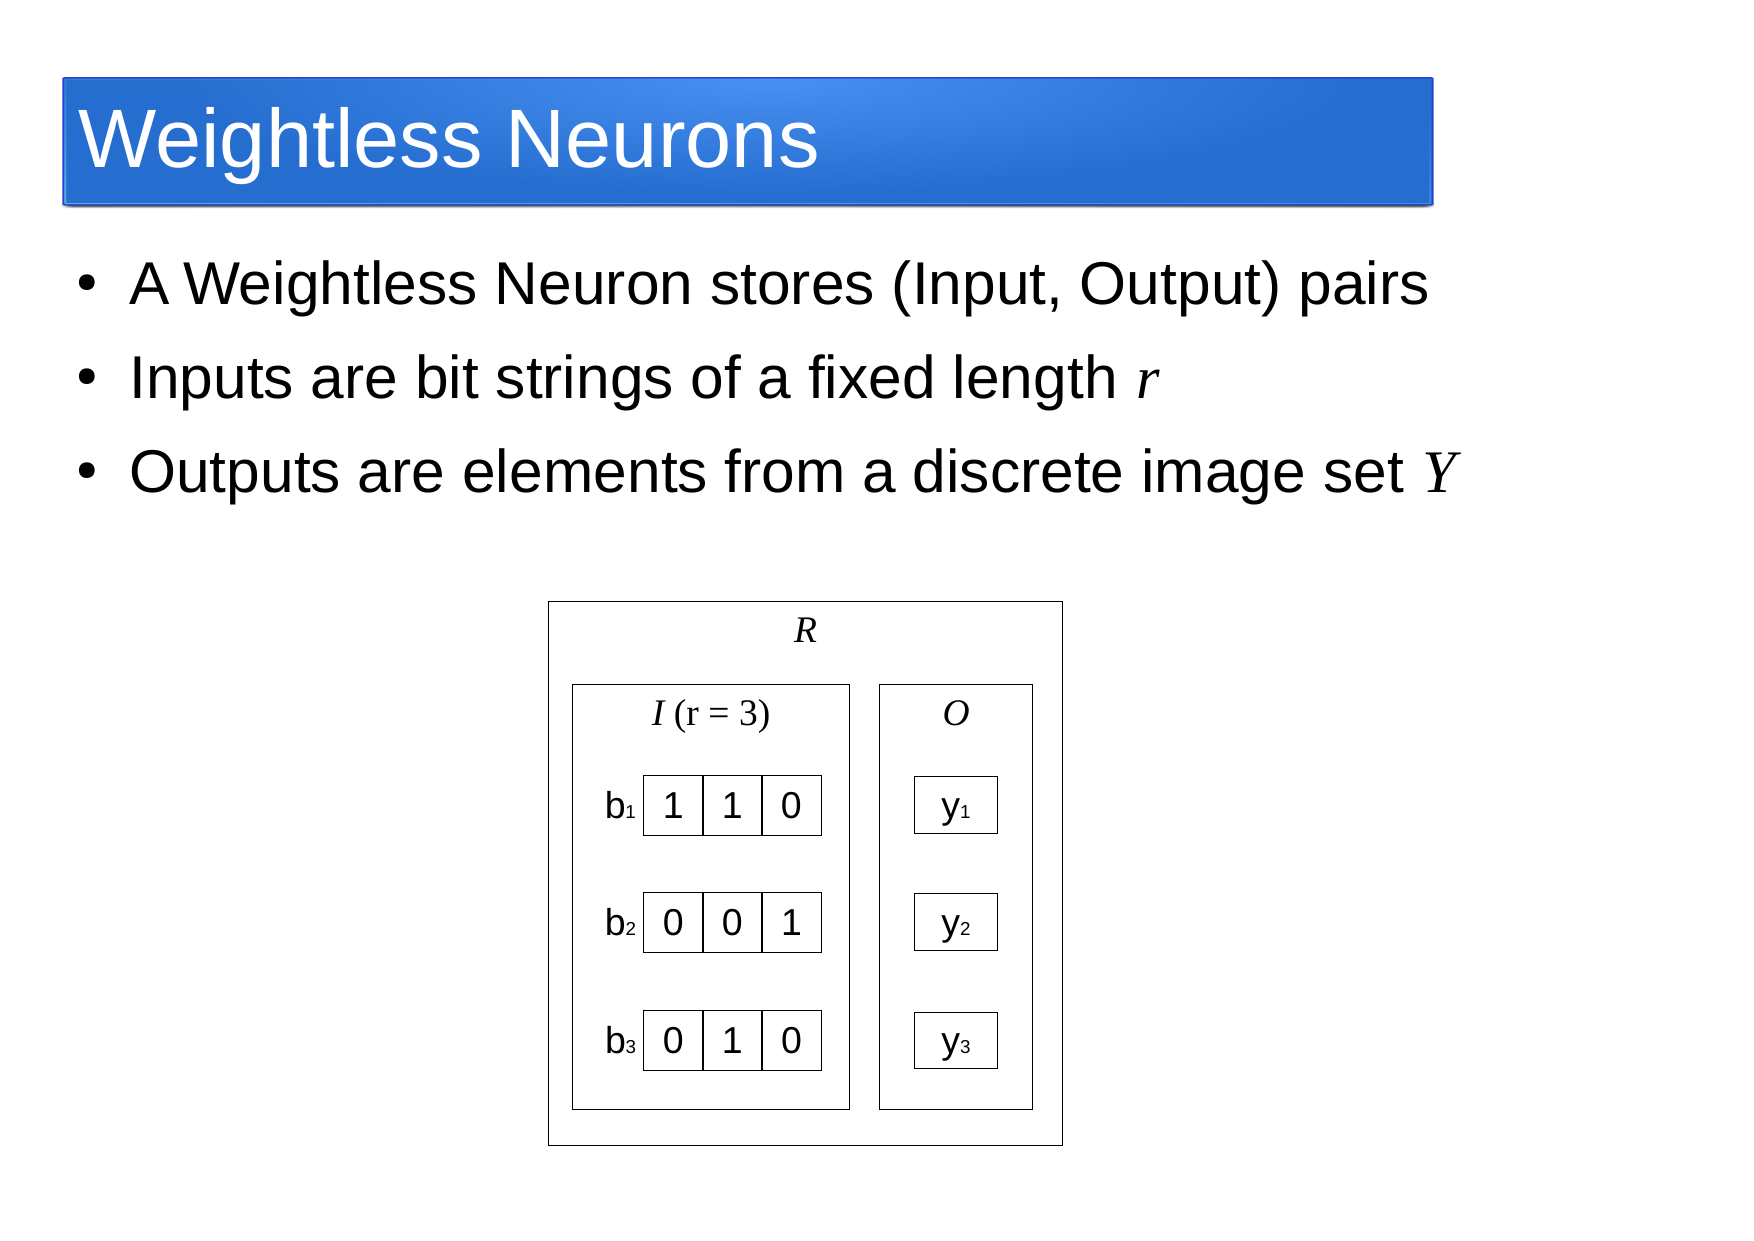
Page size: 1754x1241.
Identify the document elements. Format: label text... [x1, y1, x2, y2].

title Weightless Neurons [78, 80, 1429, 198]
list A Weightless Neuron stores (Input, Output) pairs Inputs are bit strings of a fixed length r Outputs are elements from a discrete image set Y [58, 249, 1696, 543]
text_box I (r = 3) [572, 684, 850, 1110]
text_box R [548, 601, 1063, 1146]
picture [58, 77, 1439, 209]
text_box O [879, 684, 1033, 1110]
